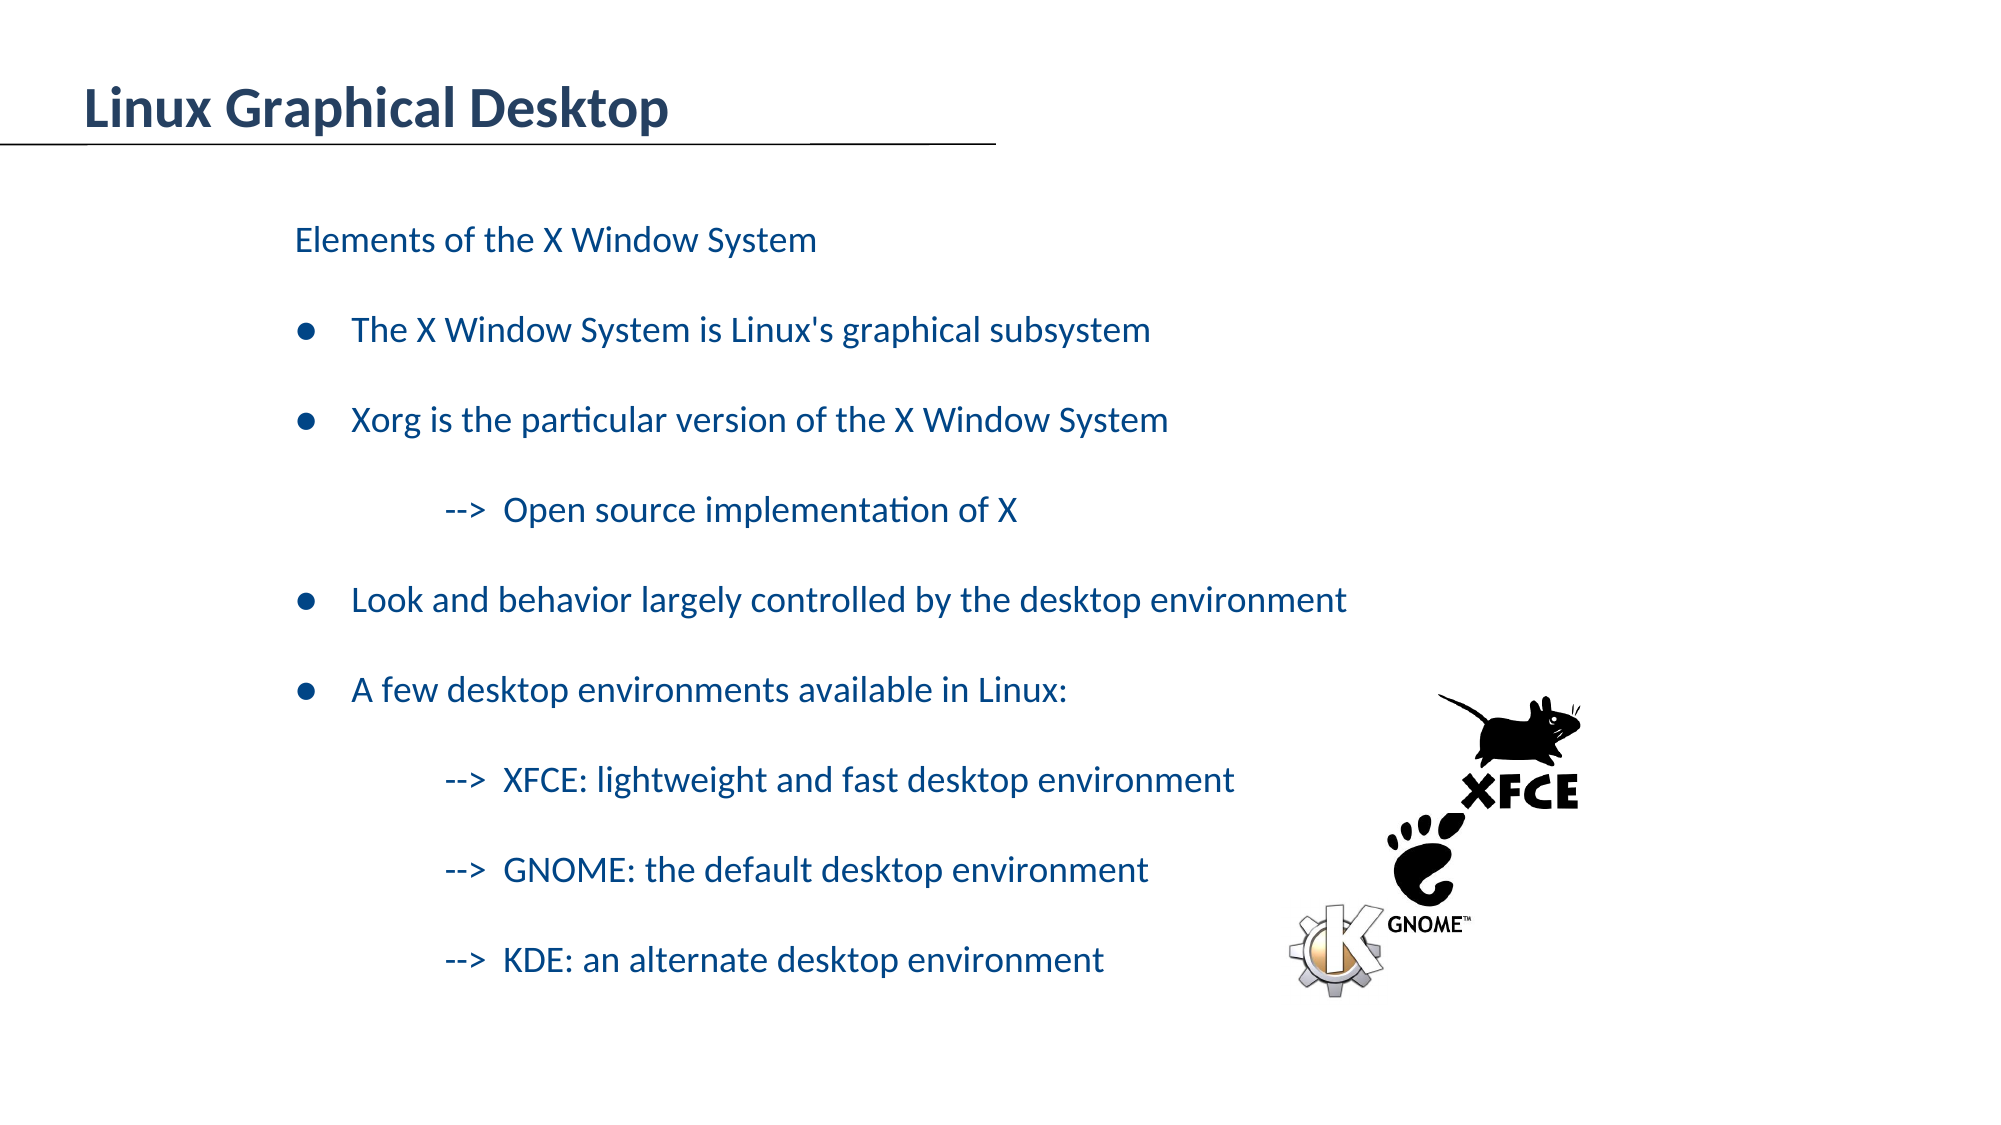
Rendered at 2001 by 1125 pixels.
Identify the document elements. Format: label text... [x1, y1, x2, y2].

picture [1281, 689, 1593, 1006]
text_box Elements of the X Window System ● The X Window System is Linux's graphical subsystem ● Xorg is the particular version of the X Window System --> Open source implementation of X ● Look and behavior largely controlled by the desktop environment ● A few desktop environments available in Linux: --> XFCE: lightweight and fast desktop environment --> GNOME: the default desktop environment --> KDE: an alternate desktop environment [279, 162, 1377, 996]
text_box Linux Graphical Desktop [69, 61, 1120, 147]
